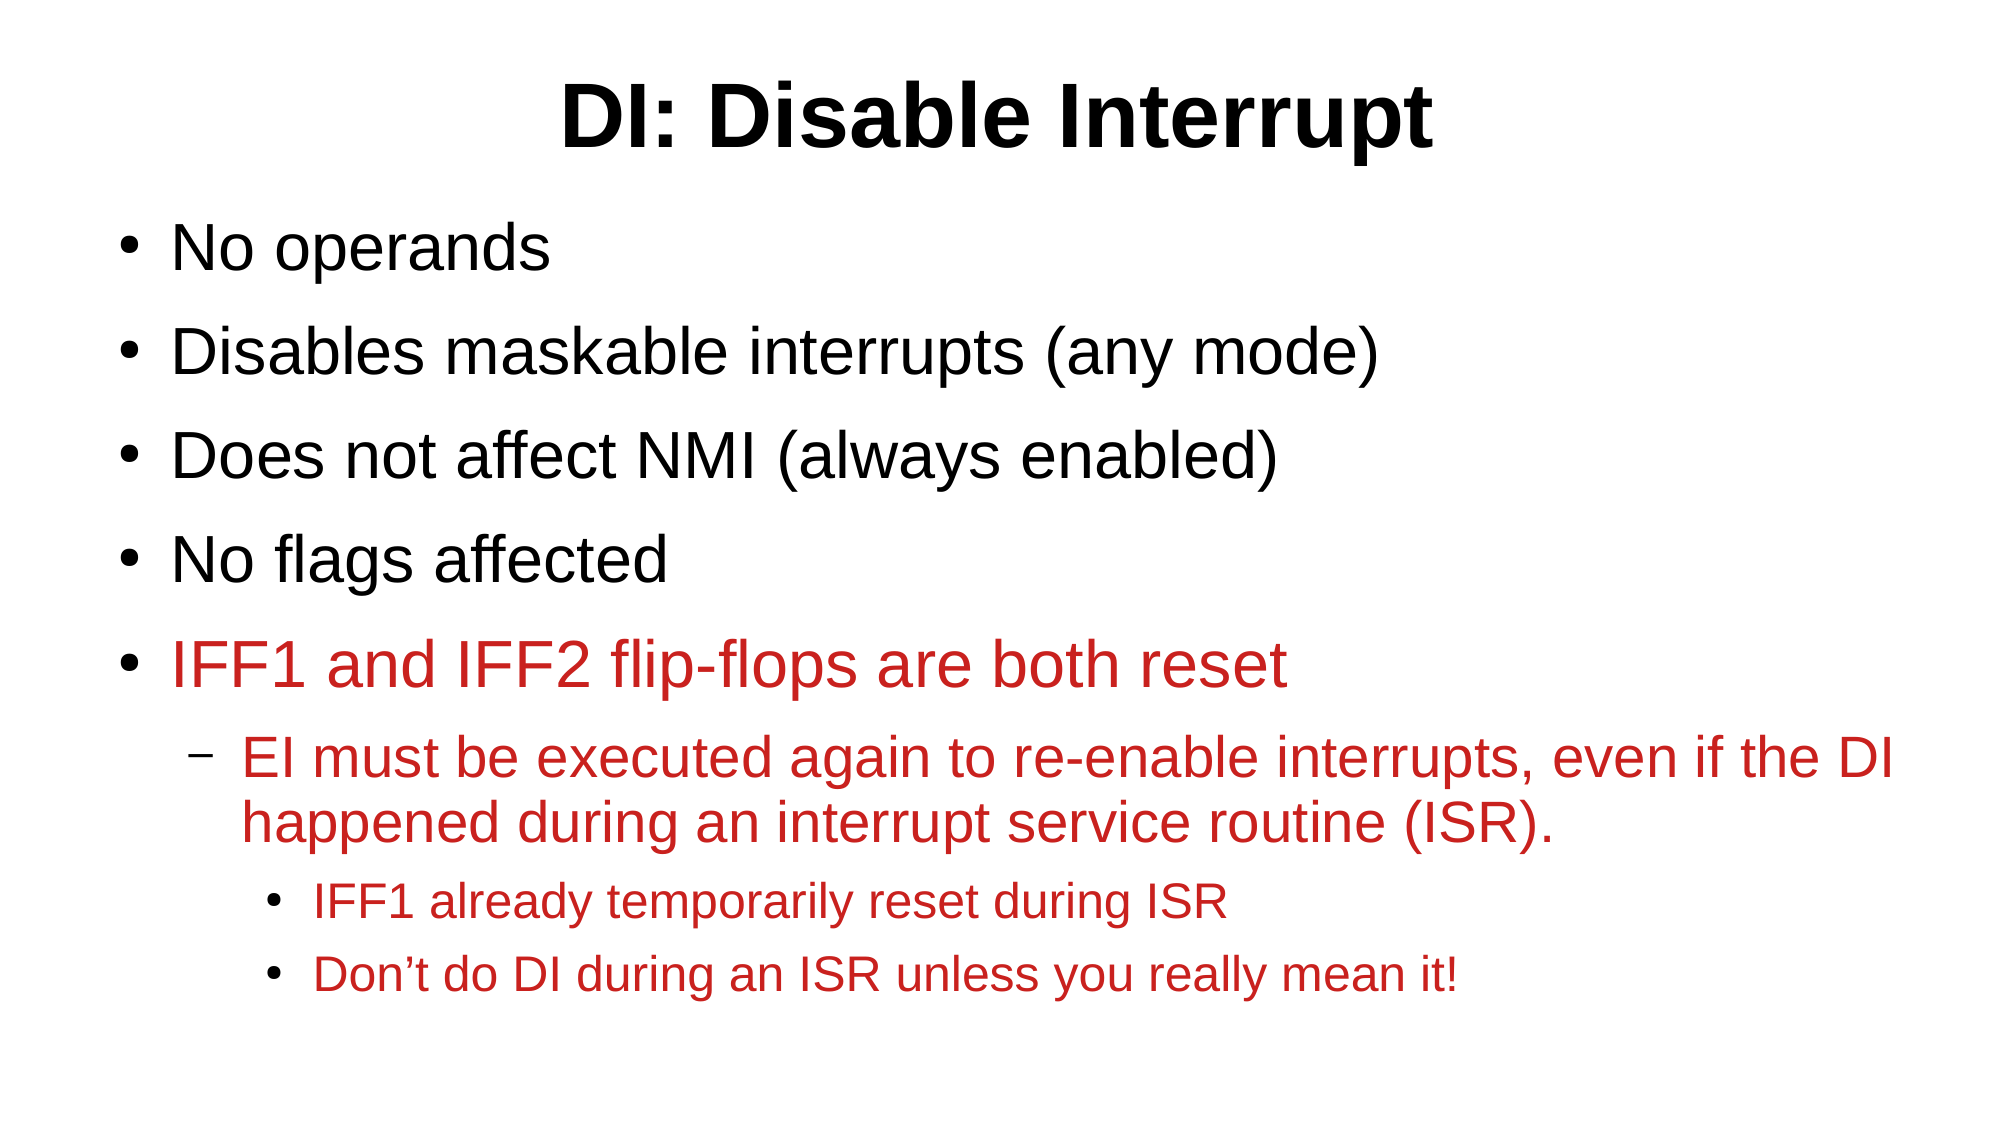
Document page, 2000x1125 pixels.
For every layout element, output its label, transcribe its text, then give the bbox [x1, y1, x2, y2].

title DI: Disable Interrupt [90, 6, 1906, 225]
list No operands Disables maskable interrupts (any mode) Does not affect NMI (always enabled) No flags affected IFF1 and IFF2 flip-flops are both reset EI must be executed again to re-enable interrupts, even if the DI happened during an interrupt service routine (ISR). IFF1 already temporarily reset during ISR Don’t do DI during an ISR unless you really mean it! [99, 209, 1921, 1036]
